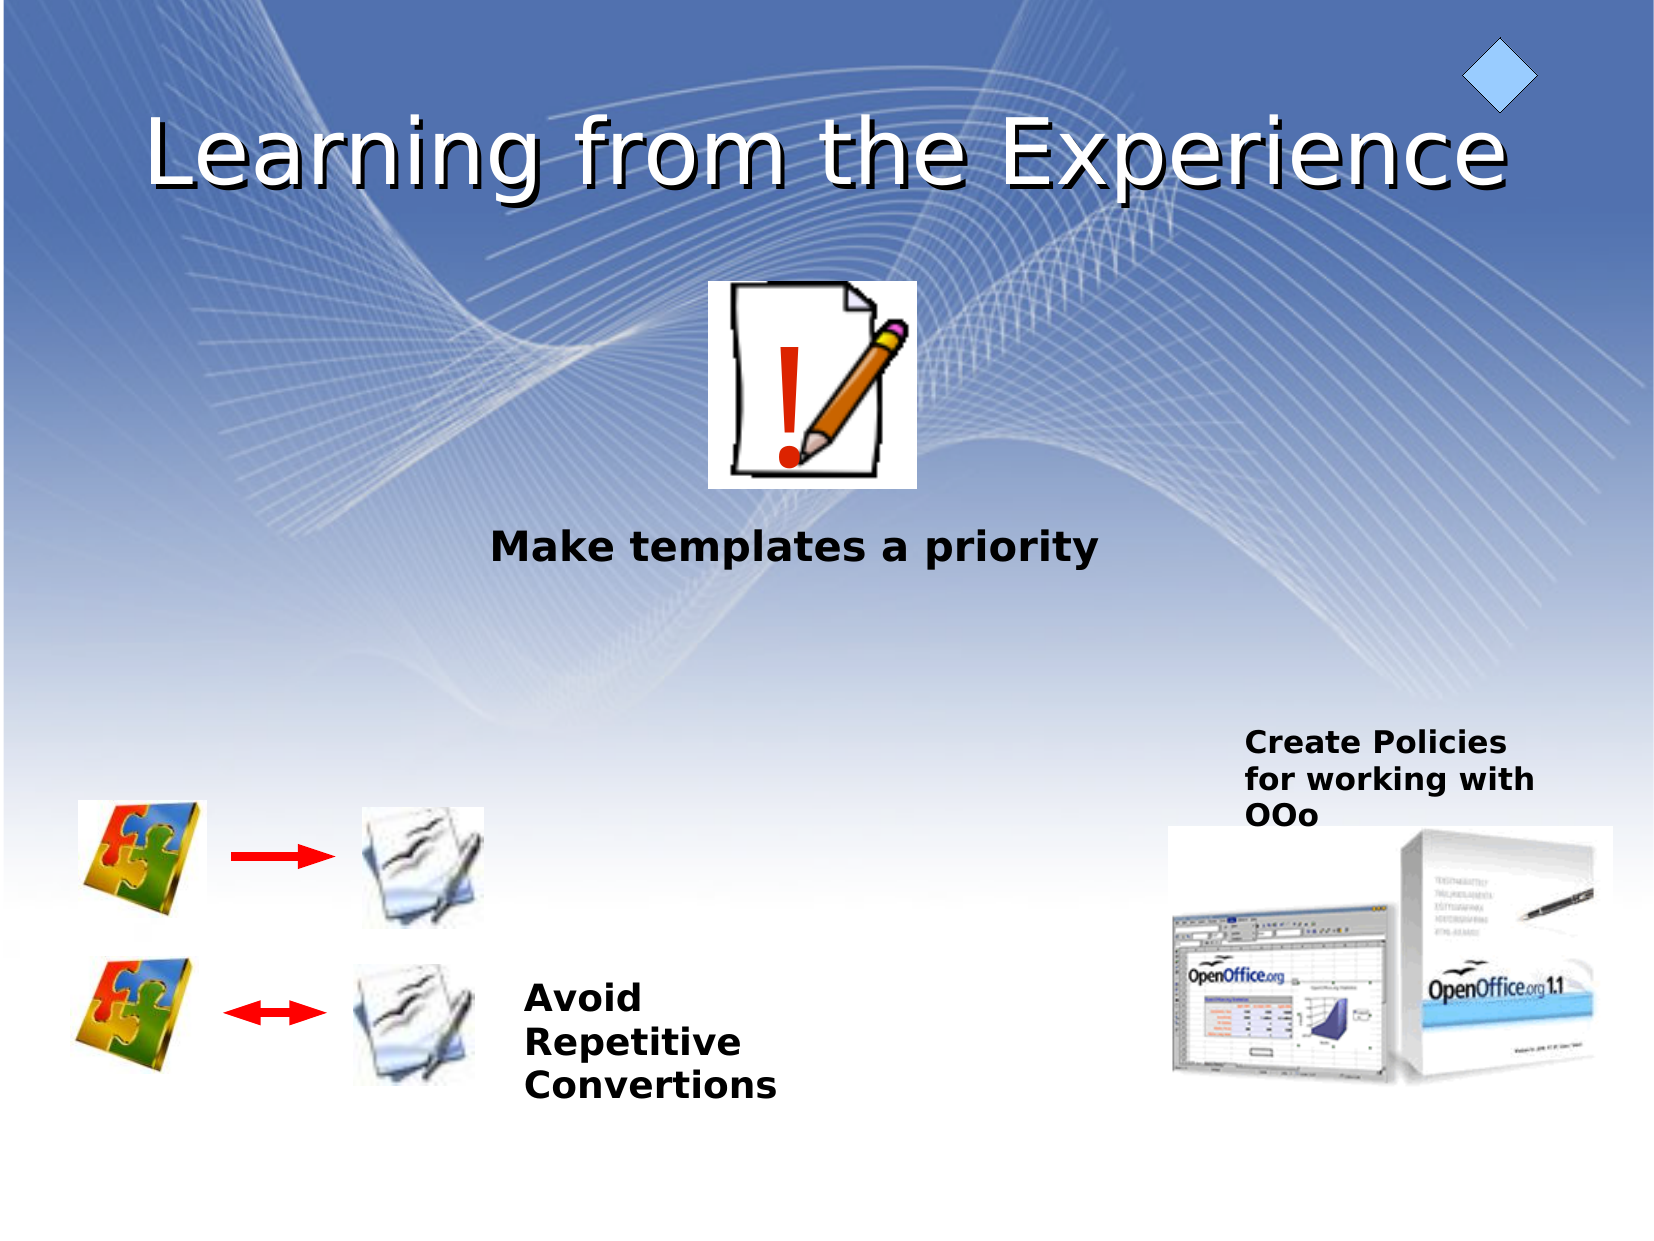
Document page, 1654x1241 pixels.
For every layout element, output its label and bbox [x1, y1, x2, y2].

picture [708, 281, 917, 489]
picture [353, 964, 475, 1086]
text_box [1462, 37, 1538, 113]
picture [1168, 826, 1613, 1090]
picture [78, 800, 207, 918]
picture [362, 807, 484, 929]
picture [70, 956, 199, 1074]
